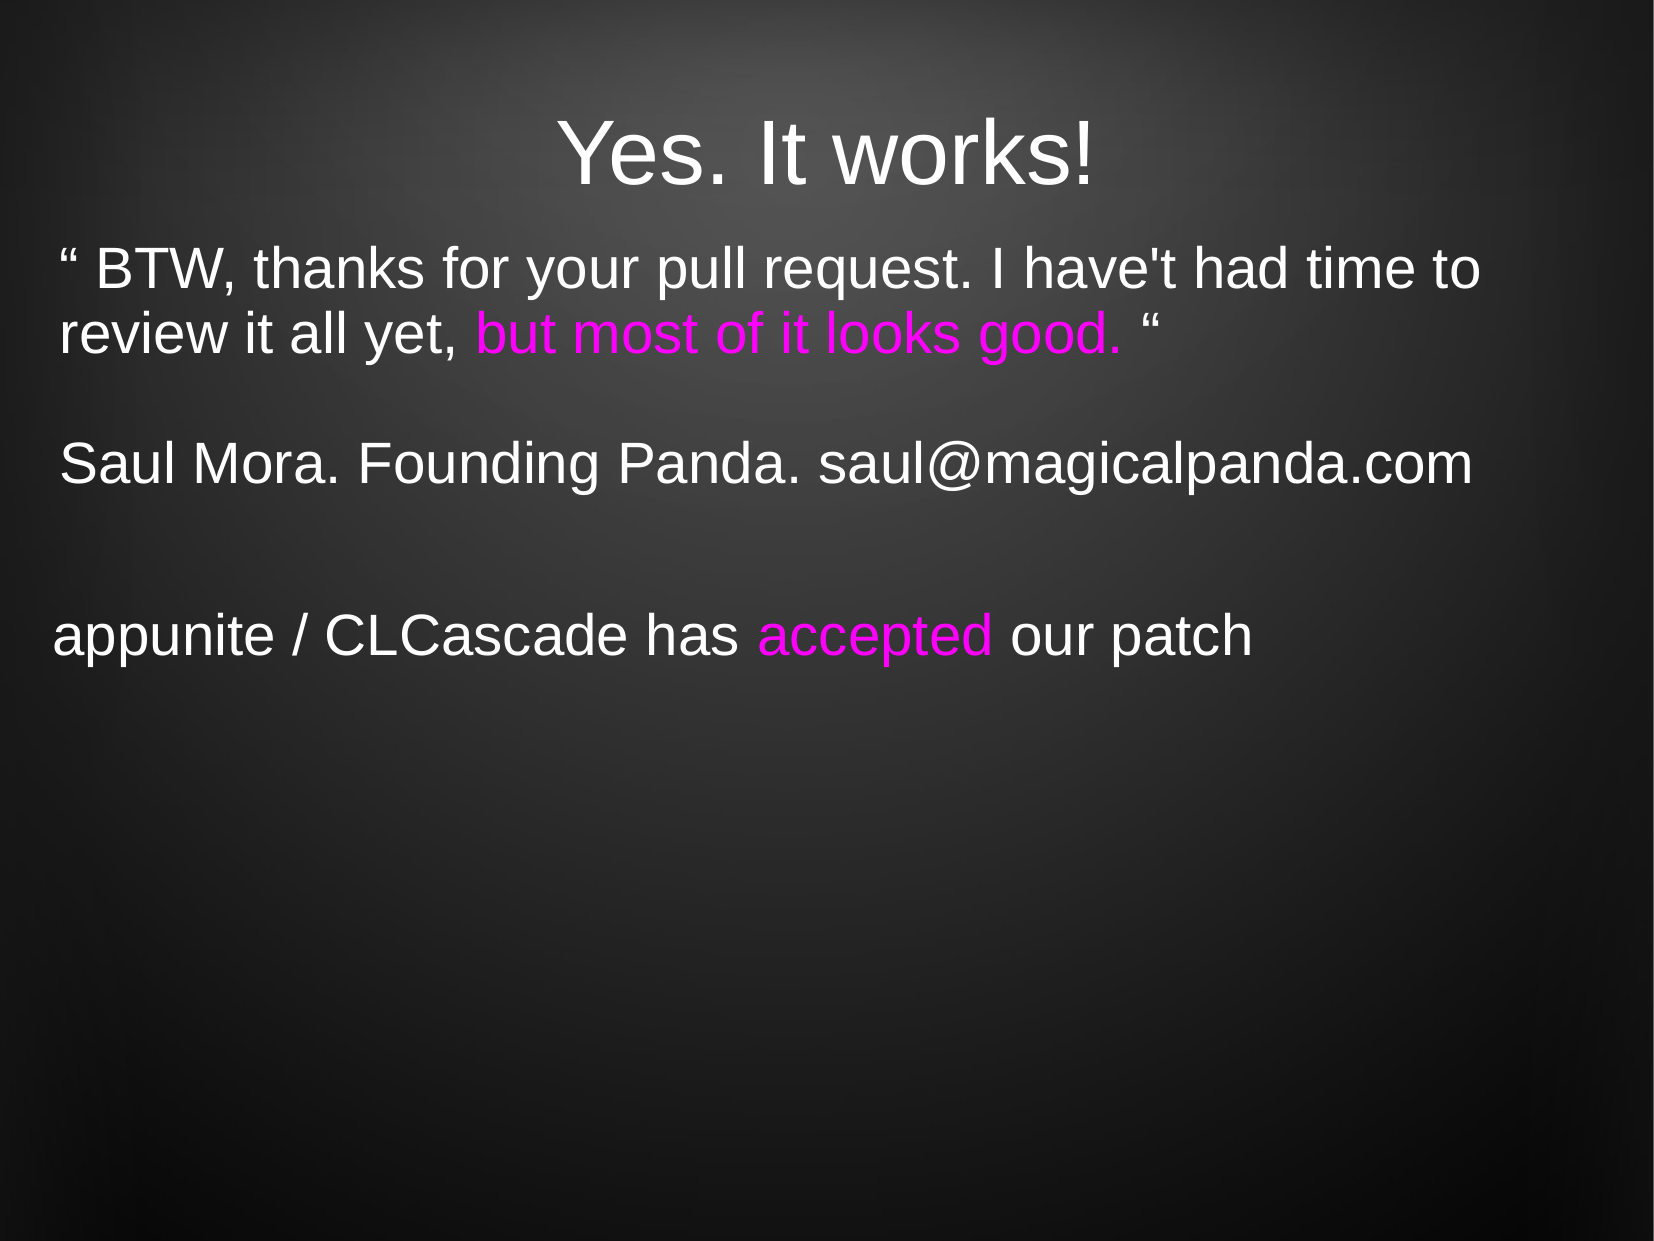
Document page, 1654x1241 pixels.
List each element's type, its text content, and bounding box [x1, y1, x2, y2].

text_box appunite / CLCascade has accepted our patch [37, 595, 1576, 676]
title Yes. It works! [82, 49, 1571, 228]
picture [0, 0, 1654, 1241]
text_box “ BTW, thanks for your pull request. I have't had time to review it all yet, but most of it looks good. “ Saul Mora. Founding Panda. saul@magicalpanda.com [44, 228, 1620, 504]
